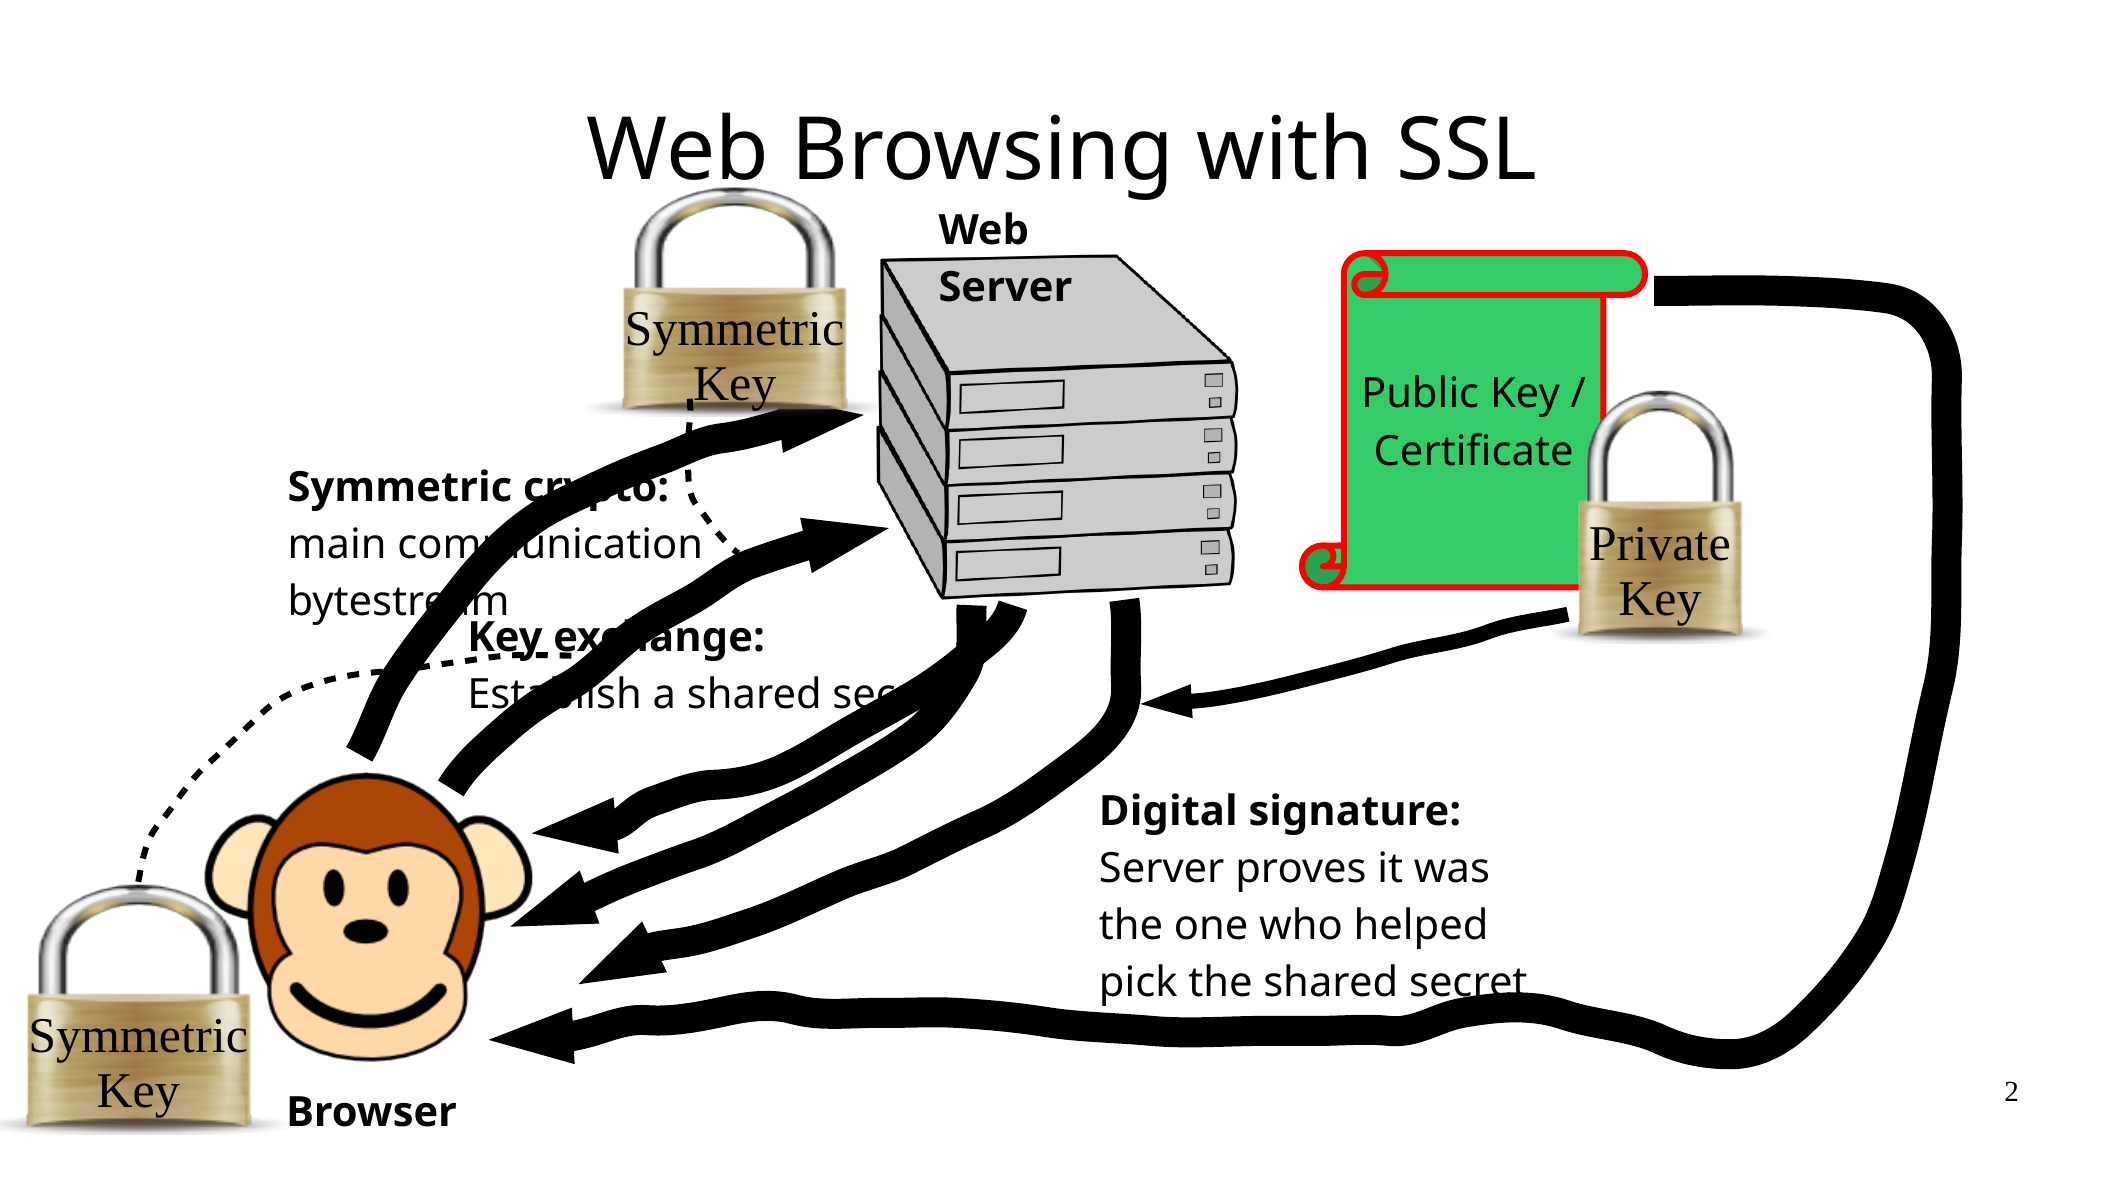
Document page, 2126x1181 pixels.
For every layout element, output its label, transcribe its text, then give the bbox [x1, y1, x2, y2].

text_box Public Key / Certificate [1326, 253, 1604, 588]
text_box Symmetric crypto: main communication bytestream [273, 448, 702, 611]
text_box Web Server [923, 192, 1188, 257]
picture [0, 770, 536, 1135]
picture [558, 184, 1253, 623]
text_box Digital signature: Server proves it was the one who helped pick the shared secret [1084, 773, 1578, 985]
title Web Browsing with SSL [106, 47, 2020, 245]
picture [1531, 387, 1789, 645]
text_box Public Key / Certificate [1371, 253, 1646, 295]
text_box Browser [271, 1073, 467, 1138]
text_box Key exchange: Establish a shared secret [556, 599, 946, 712]
text_box Key exchange: Establish a shared secret [452, 611, 639, 712]
